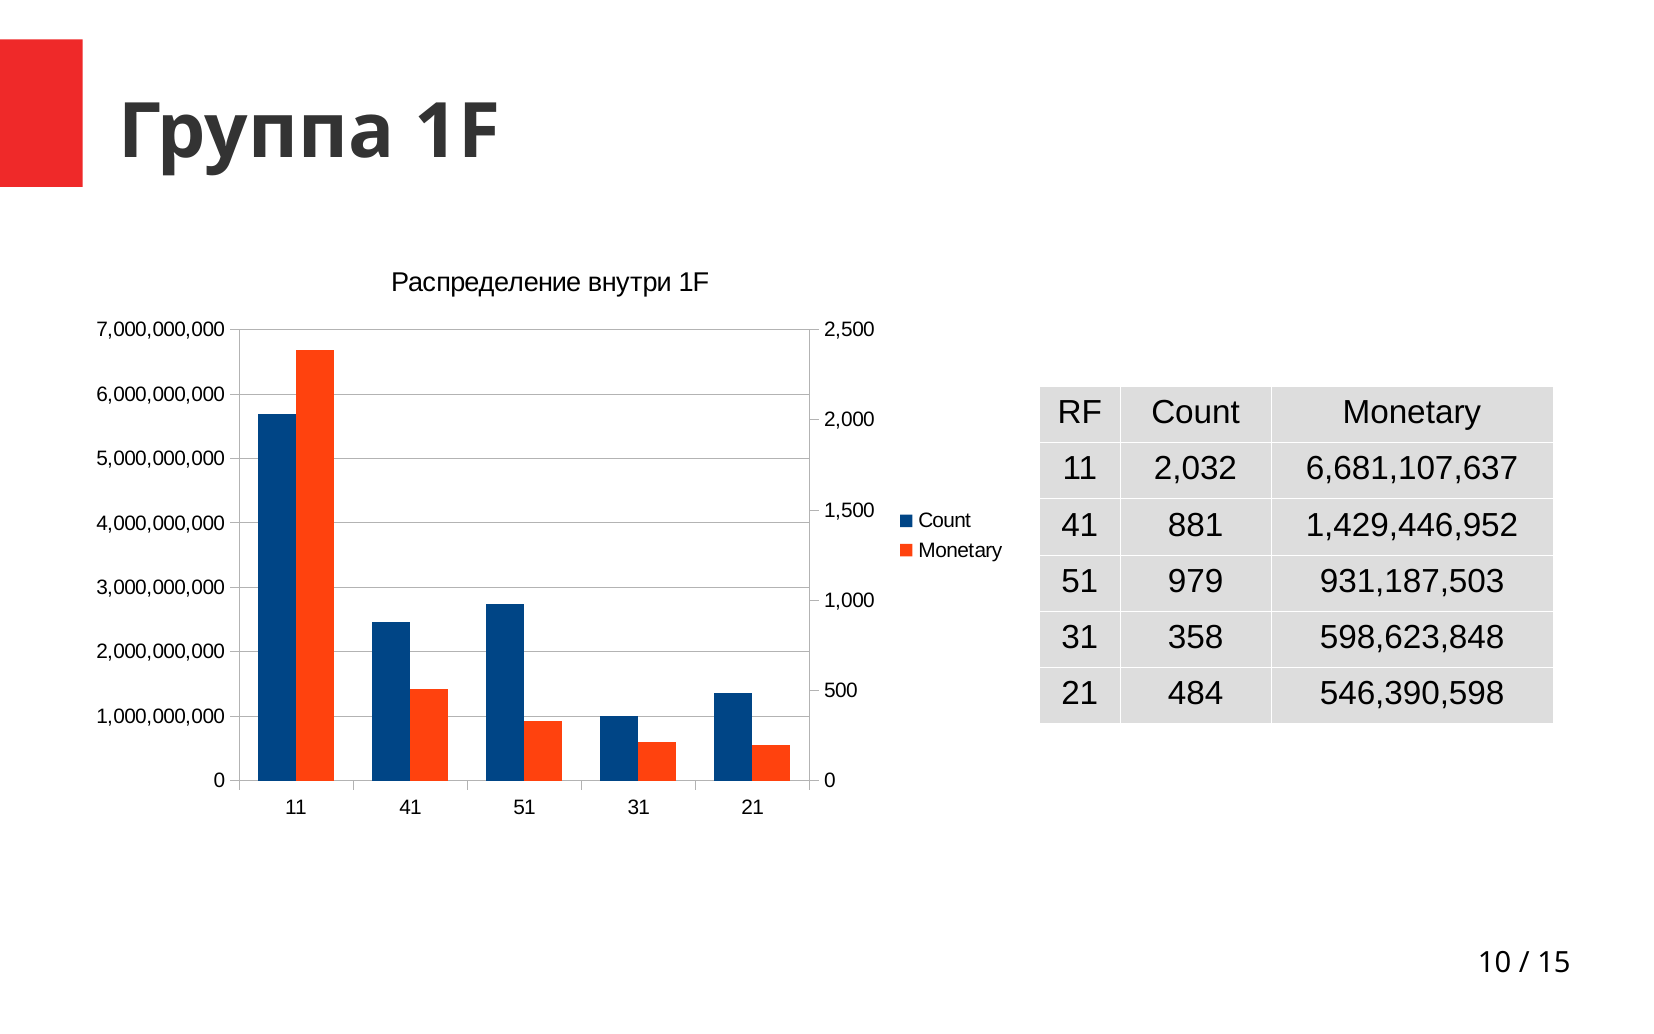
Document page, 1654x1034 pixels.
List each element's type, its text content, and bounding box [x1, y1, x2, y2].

table_cell 546,390,598 [1272, 668, 1553, 723]
table_cell 2,032 [1121, 443, 1271, 498]
table_cell 484 [1121, 668, 1271, 723]
table_cell 21 [1040, 668, 1120, 723]
table_cell 6,681,107,637 [1272, 443, 1553, 498]
table_cell 598,623,848 [1272, 612, 1553, 667]
table_header RF [1040, 387, 1120, 442]
table_cell 979 [1121, 556, 1271, 611]
table_cell 51 [1040, 556, 1120, 611]
table_cell 1,429,446,952 [1272, 499, 1553, 555]
chart [77, 240, 1023, 831]
table_header Count [1121, 387, 1271, 442]
table_cell 11 [1040, 443, 1120, 498]
table_cell 881 [1121, 499, 1271, 555]
table_cell 31 [1040, 612, 1120, 667]
table_cell 931,187,503 [1272, 556, 1553, 611]
title Группа 1F [118, 41, 1571, 214]
table_cell 358 [1121, 612, 1271, 667]
table_header Monetary [1272, 387, 1553, 442]
table_cell 41 [1040, 499, 1120, 555]
